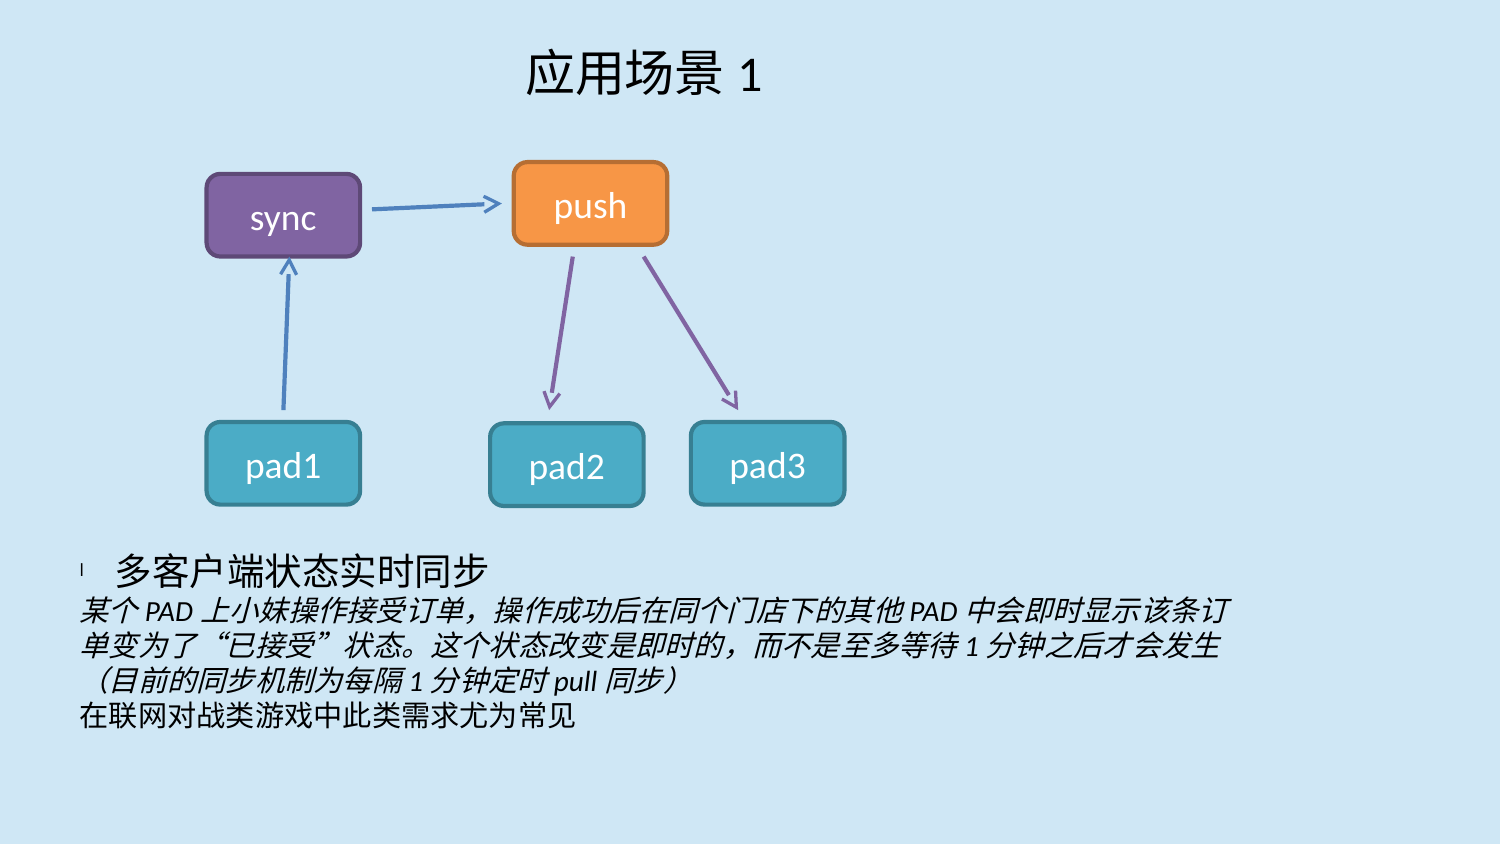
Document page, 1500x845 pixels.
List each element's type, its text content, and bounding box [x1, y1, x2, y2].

text_box sync [206, 173, 361, 257]
title 应用场景1 [135, 33, 1152, 103]
text_box push [513, 162, 668, 245]
text_box pad2 [490, 423, 644, 506]
text_box pad1 [206, 421, 361, 505]
text_box 多客户端状态实时同步 某个PAD上小妹操作接受订单，操作成功后在同个门店下的其他PAD中会即时显示该条订单变为了“已接受”状态。这个状态改变是即时的，而不是至多等待1分钟之后才会发生（目前的同步机制为每隔1分钟定时pull同步） 在联网对战类游戏中此类需求尤为常见 [64, 540, 1270, 740]
text_box pad3 [690, 421, 845, 505]
